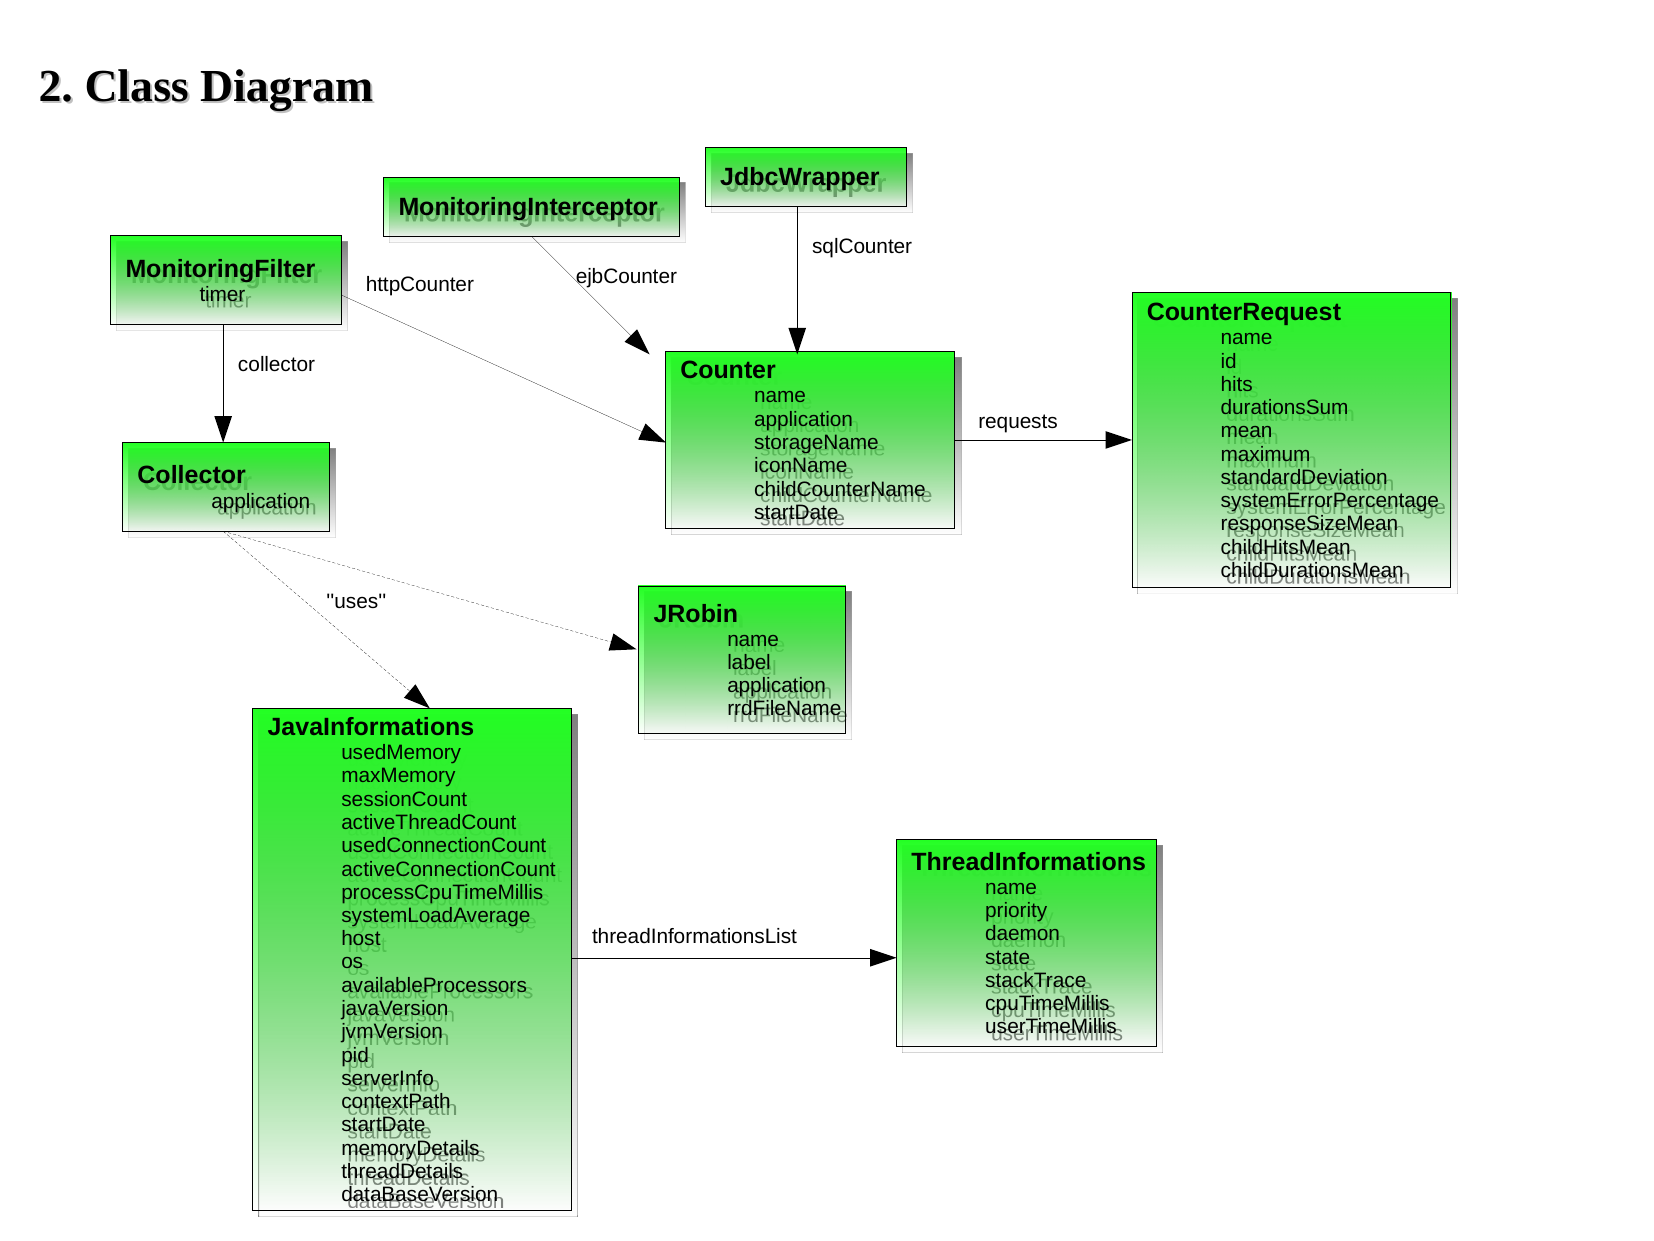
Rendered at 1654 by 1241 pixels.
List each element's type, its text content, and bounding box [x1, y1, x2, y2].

text_box JRobin name label application rrdFileName [638, 586, 846, 734]
text_box sqlCounter [797, 227, 928, 266]
text_box Counter name application storageName iconName childCounterName startDate [665, 351, 955, 529]
text_box MonitoringInterceptor [383, 177, 680, 237]
text_box JavaInformations usedMemory maxMemory sessionCount activeThreadCount usedConnectionCount activeConnectionCount processCpuTimeMillis systemLoadAverage host os availableProcessors javaVersion jvmVersion pid serverInfo contextPath startDate memoryDetails threadDetails dataBaseVersion [252, 708, 572, 1211]
text_box collector [223, 345, 331, 384]
text_box threadInformationsList [577, 917, 813, 955]
text_box Collector application [122, 442, 330, 532]
text_box httpCounter [351, 265, 489, 304]
text_box requests [963, 402, 1074, 440]
text_box ''uses'' [311, 581, 402, 620]
text_box 2. Class Diagram [23, 53, 389, 120]
text_box MonitoringFilter timer [110, 235, 342, 325]
text_box JdbcWrapper [705, 147, 907, 207]
text_box CounterRequest name id hits durationsSum mean maximum standardDeviation systemErrorPercentage responseSizeMean childHitsMean childDurationsMean [1132, 292, 1451, 588]
text_box ejbCounter [561, 257, 693, 296]
text_box ThreadInformations name priority daemon state stackTrace cpuTimeMillis userTimeMillis [896, 839, 1157, 1047]
